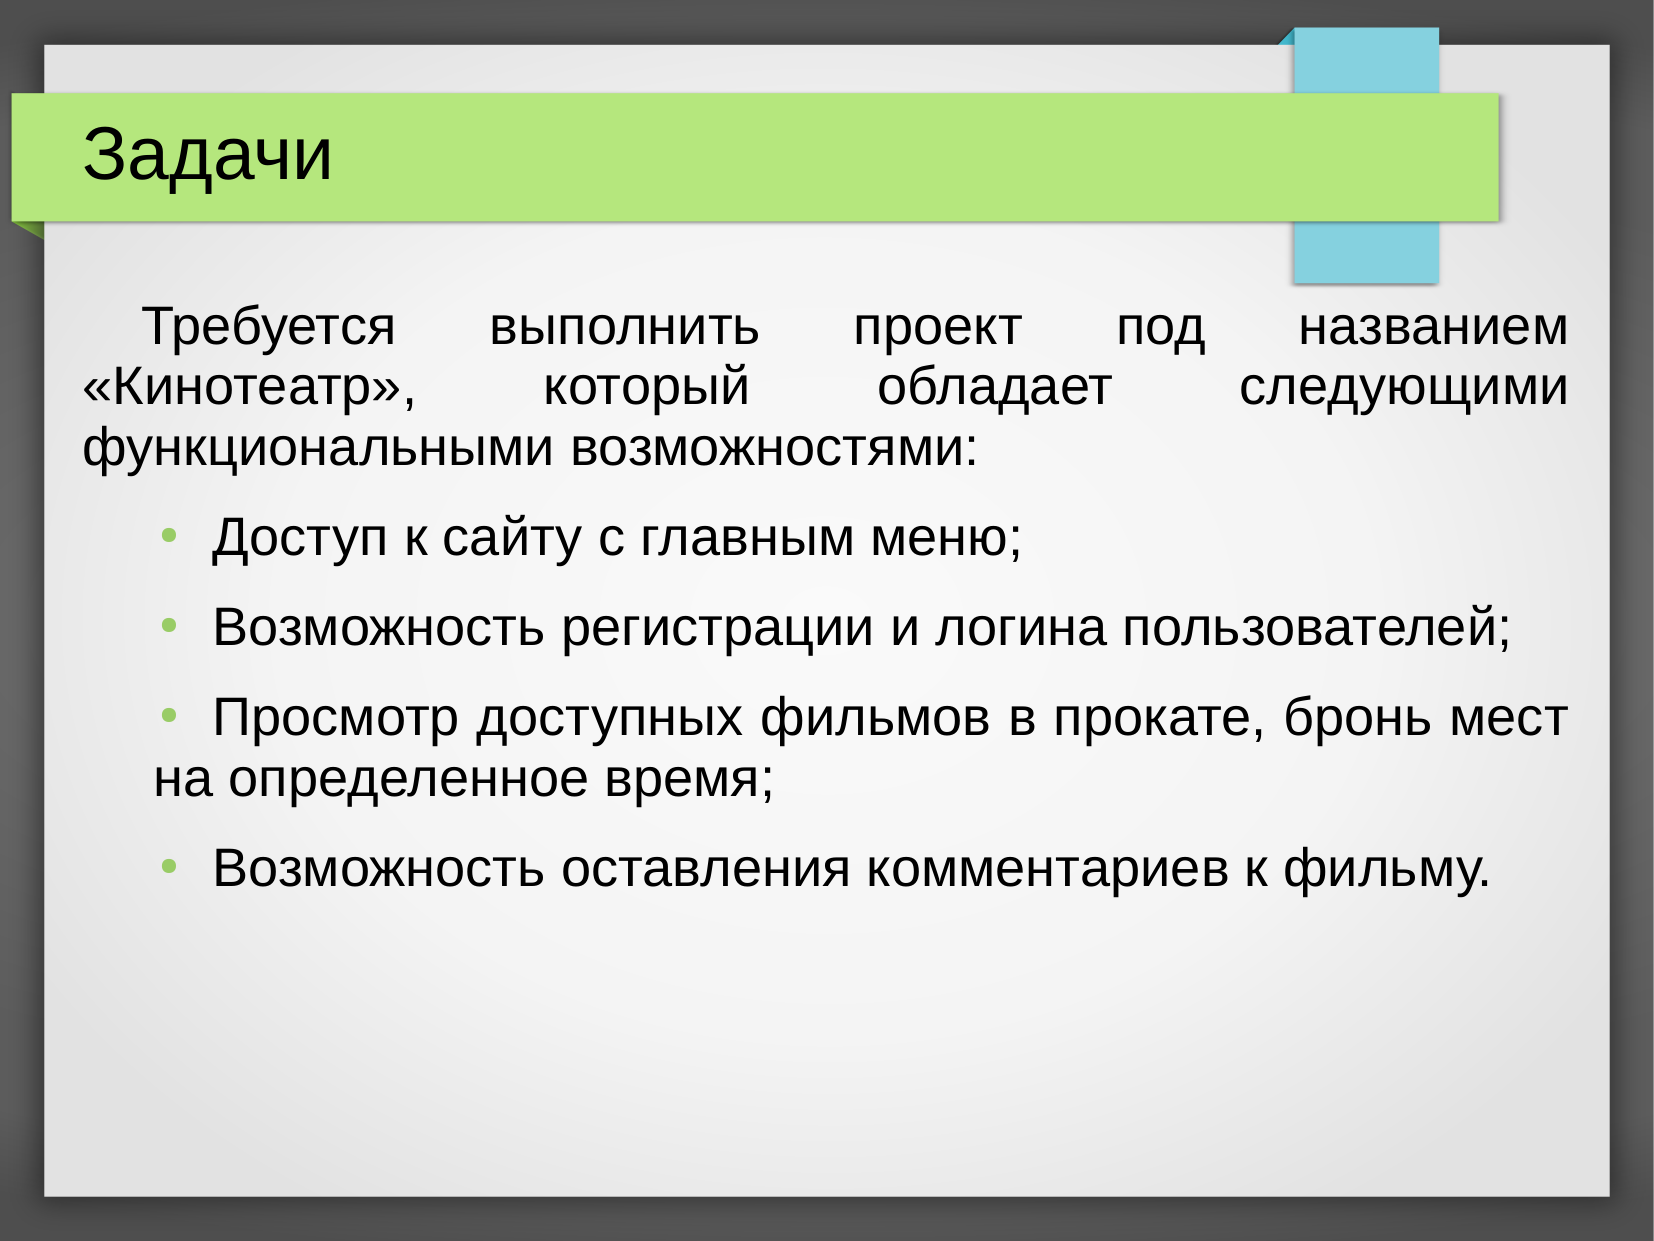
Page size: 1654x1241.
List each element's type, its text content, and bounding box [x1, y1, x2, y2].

list Требуется выполнить проект под названием «Кинотеатр», который обладает следующими функциональными возможностями: Доступ к сайту с главным меню; Возможность регистрации и логина пользователей; Просмотр доступных фильмов в прокате, бронь мест на определенное время; Возможность оставления комментариев к фильму. [82, 295, 1571, 1015]
title Задачи [82, 94, 1264, 213]
picture [0, 0, 1654, 1241]
